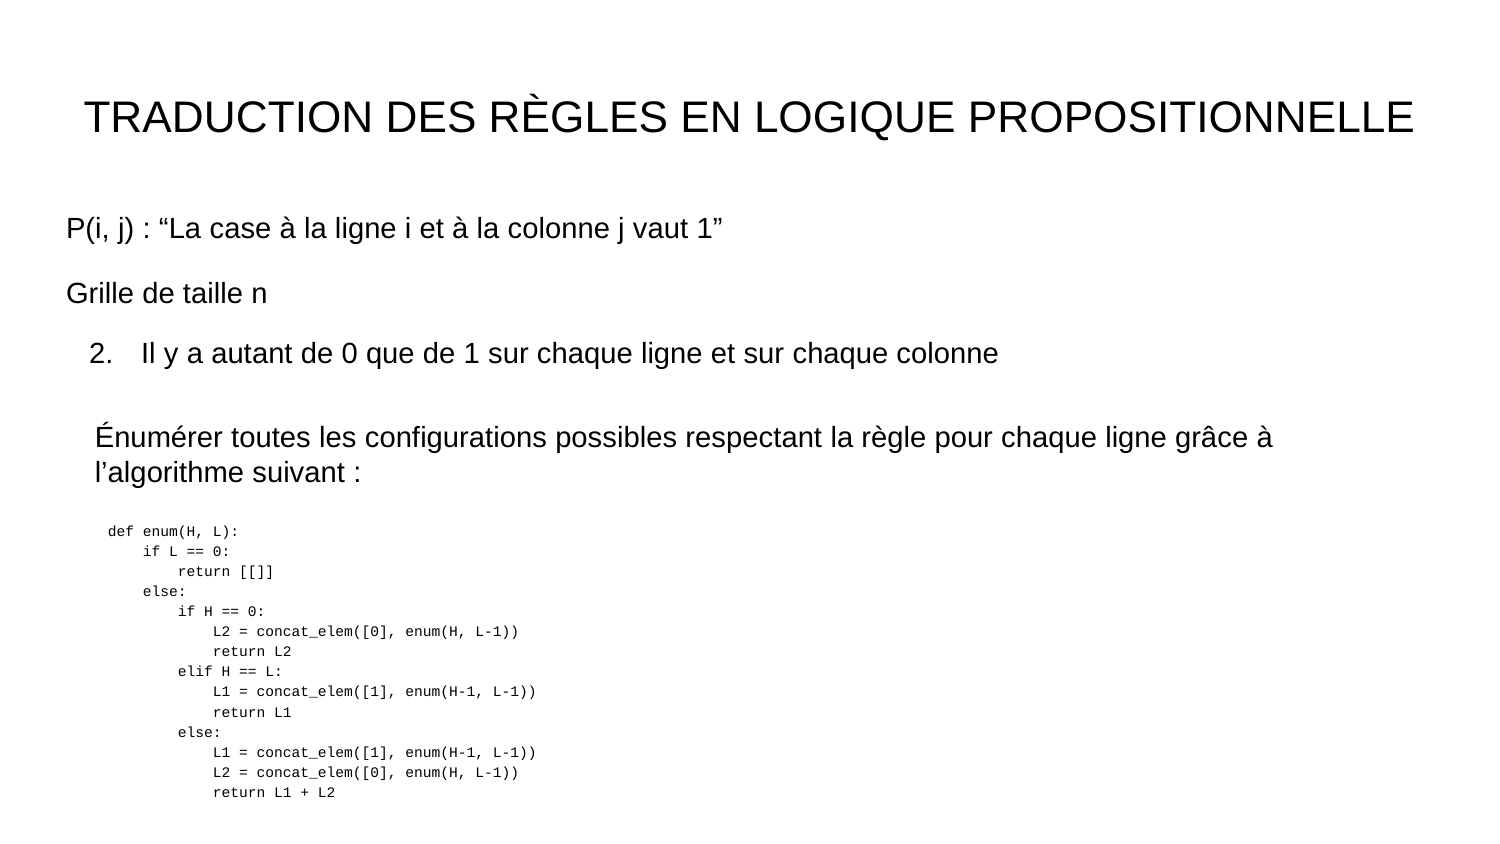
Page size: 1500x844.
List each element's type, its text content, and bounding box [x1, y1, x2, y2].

text_box def enum(H, L): if L == 0: return [[]] else: if H == 0: L2 = concat_elem([0], enum(H, L-1)) return L2 elif H == L: L1 = concat_elem([1], enum(H-1, L-1)) return L1 else: L1 = concat_elem([1], enum(H-1, L-1)) L2 = concat_elem([0], enum(H, L-1)) return L1 + L2 [92, 504, 579, 816]
text_box Énumérer toutes les configurations possibles respectant la règle pour chaque ligne grâce à l’algorithme suivant : [79, 403, 1419, 504]
list P(i, j) : “La case à la ligne i et à la colonne j vaut 1” Grille de taille n Il y a autant de 0 que de 1 sur chaque ligne et sur chaque colonne [51, 189, 1449, 470]
title TRADUCTION DES RÈGLES EN LOGIQUE PROPOSITIONNELLE [51, 72, 1449, 167]
